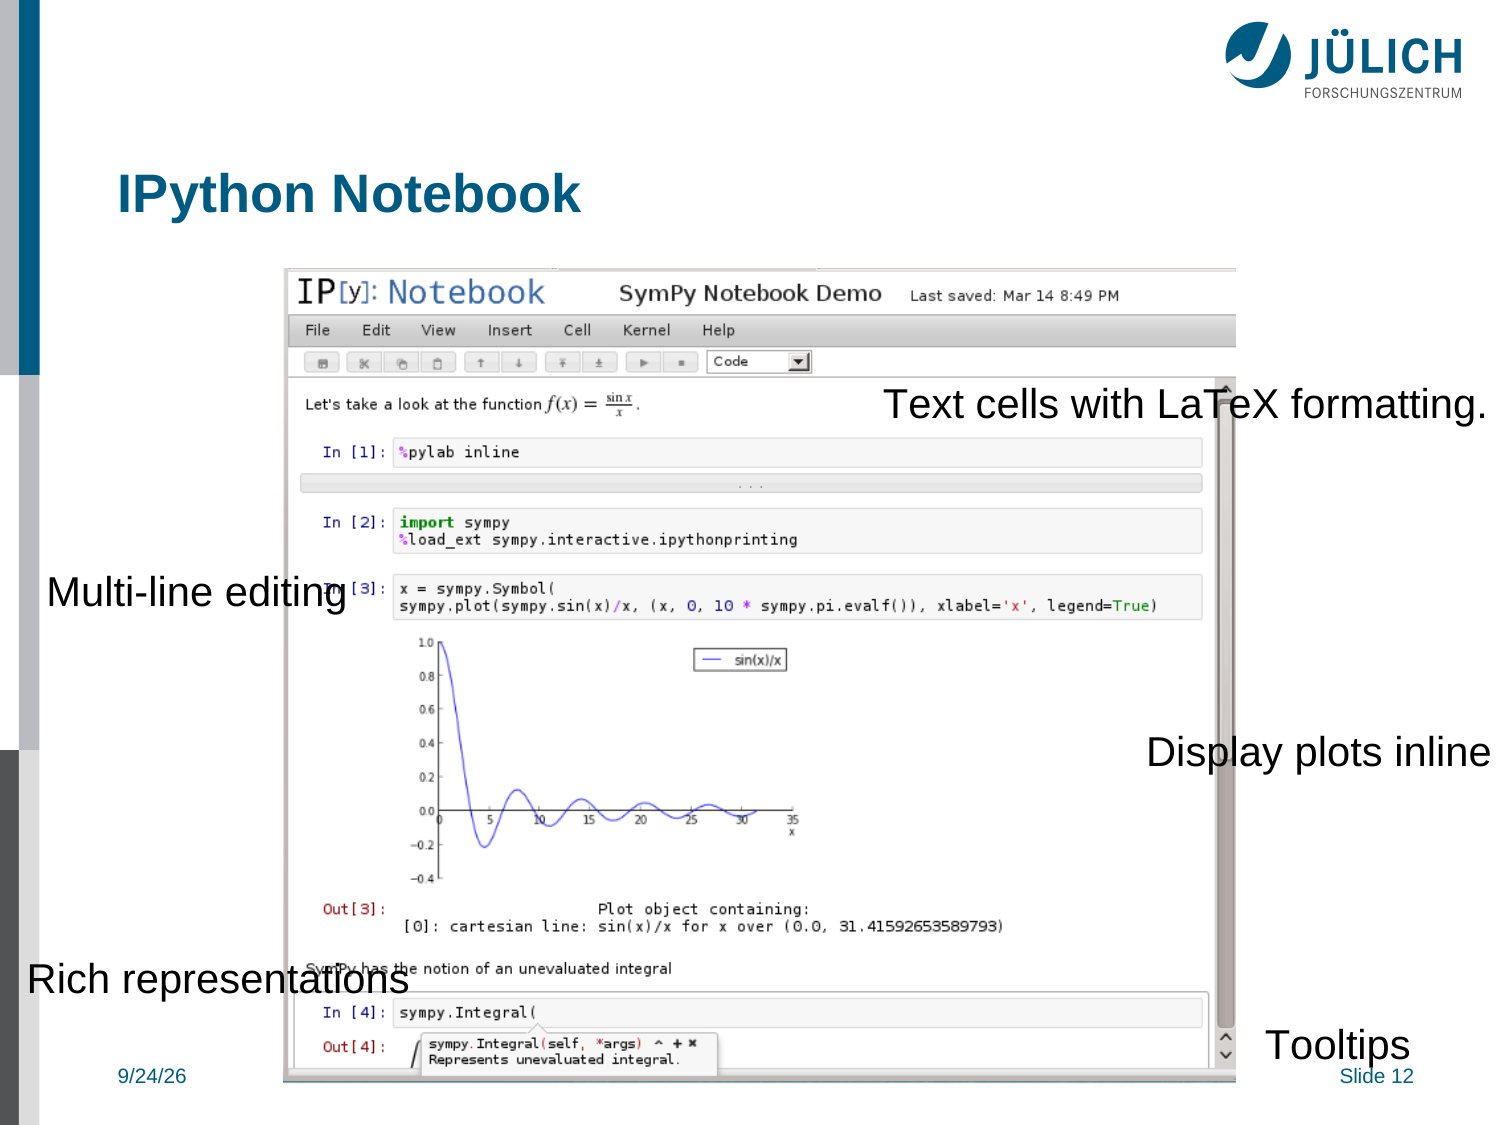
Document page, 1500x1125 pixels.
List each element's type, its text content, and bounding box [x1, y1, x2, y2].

title IPython Notebook [117, 99, 1393, 288]
picture [1224, 20, 1461, 98]
text_box Tooltips [1249, 1010, 1421, 1075]
picture [283, 288, 1236, 1084]
text_box Multi-line editing [31, 557, 363, 623]
text_box Rich representations [11, 944, 426, 1010]
text_box Text cells with LaTeX formatting. [868, 369, 1493, 435]
text_box Display plots inline [1131, 717, 1500, 783]
